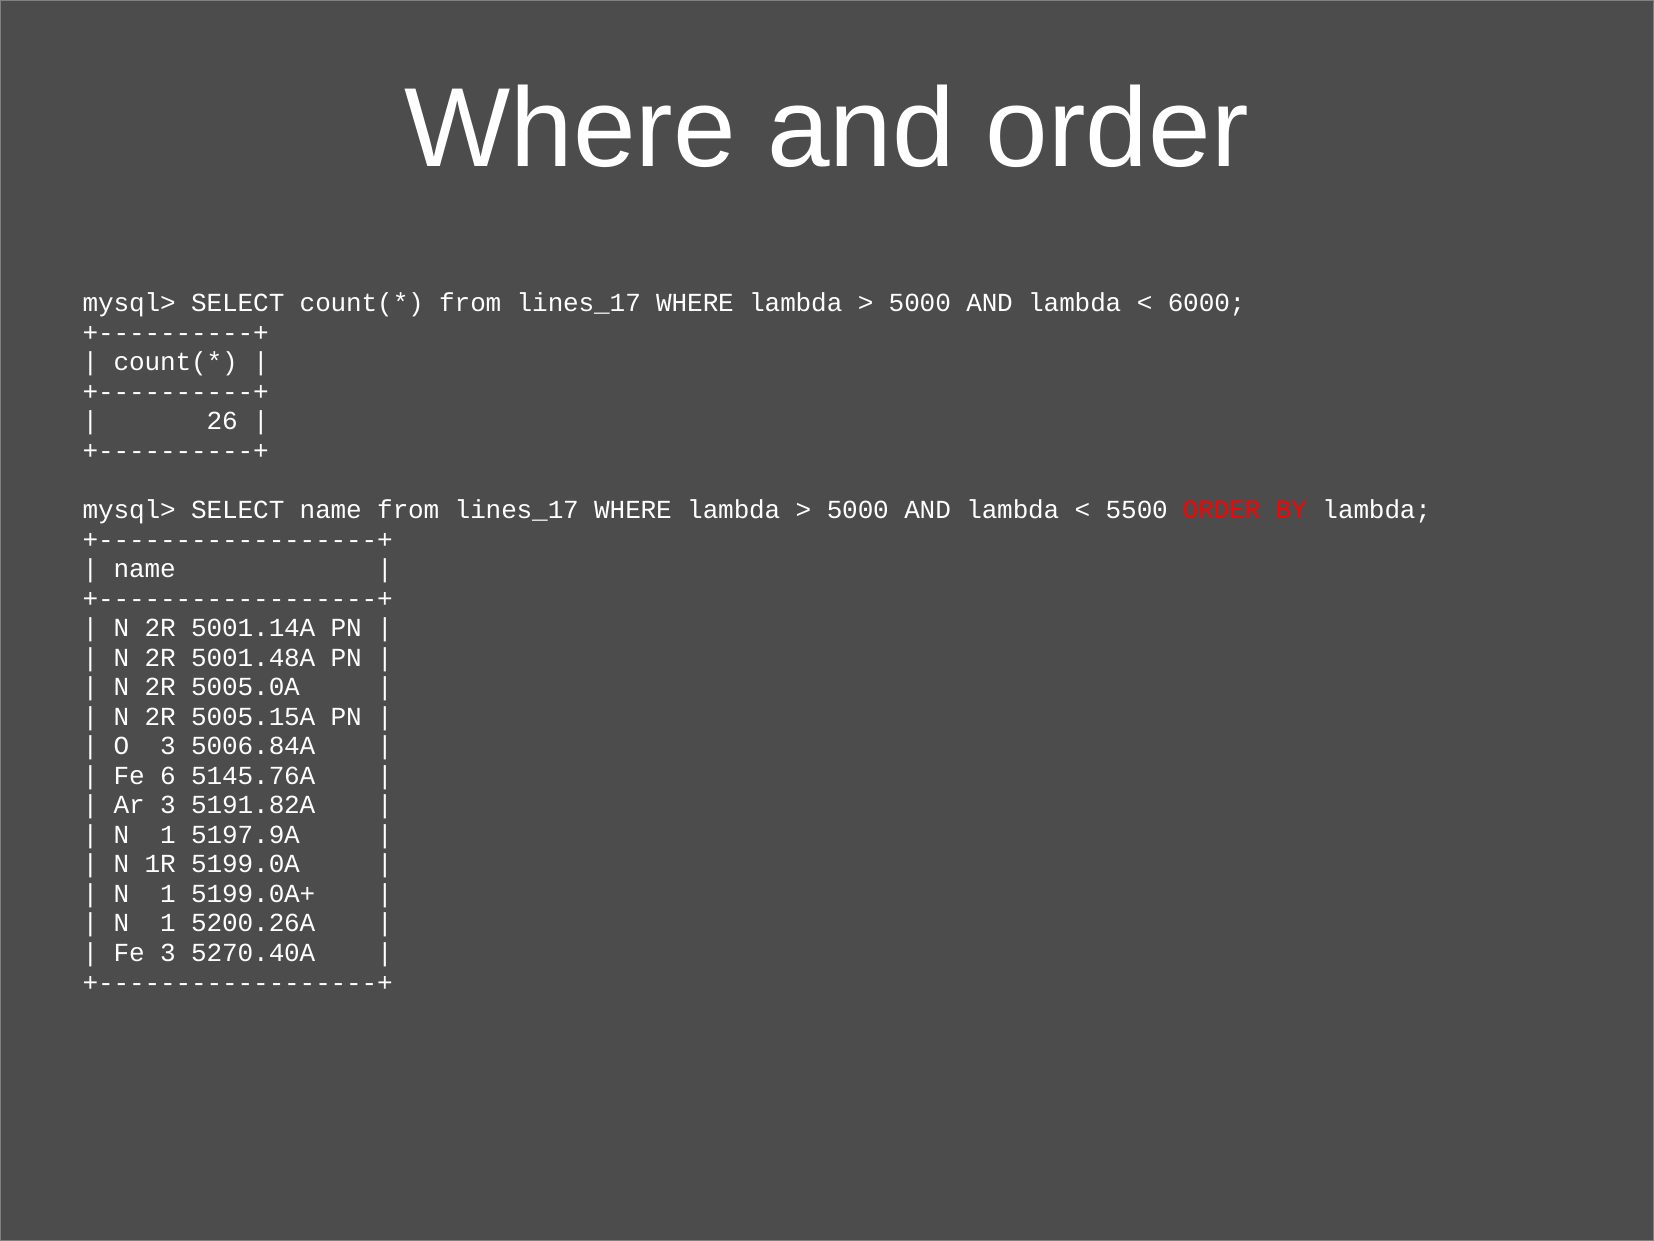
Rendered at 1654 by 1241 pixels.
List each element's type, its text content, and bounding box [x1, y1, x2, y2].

list mysql> SELECT count(*) from lines_17 WHERE lambda > 5000 AND lambda < 6000; +----------+ | count(*) | +----------+ | 26 | +----------+ mysql> SELECT name from lines_17 WHERE lambda > 5000 AND lambda < 5500 ORDER BY lambda; +------------------+ | name | +------------------+ | N 2R 5001.14A PN | | N 2R 5001.48A PN | | N 2R 5005.0A | | N 2R 5005.15A PN | | O 3 5006.84A | | Fe 6 5145.76A | | Ar 3 5191.82A | | N 1 5197.9A | | N 1R 5199.0A | | N 1 5199.0A+ | | N 1 5200.26A | | Fe 3 5270.40A | +------------------+ [82, 290, 1538, 1010]
title Where and order [389, 49, 1264, 205]
